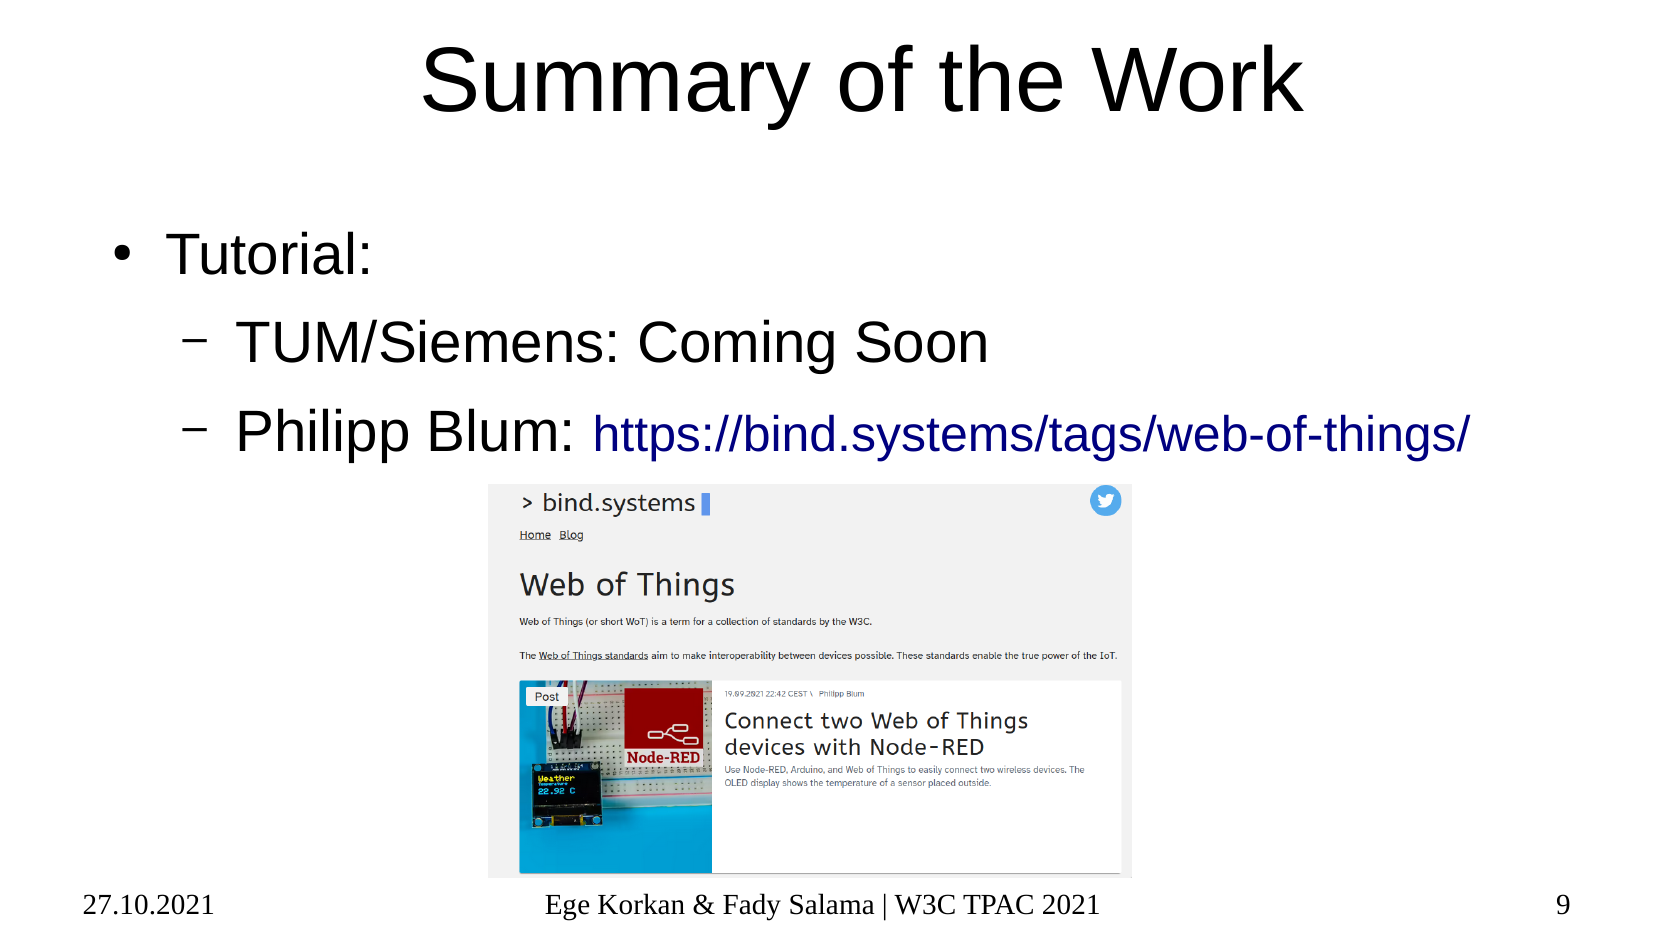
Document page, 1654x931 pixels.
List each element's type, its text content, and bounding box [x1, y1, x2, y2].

title Summary of the Work [82, 1, 1571, 157]
picture [488, 484, 1132, 878]
list Tutorial: TUM/Siemens: Coming Soon Philipp Blum: https://bind.systems/tags/web-of-things/ [94, 221, 1583, 761]
